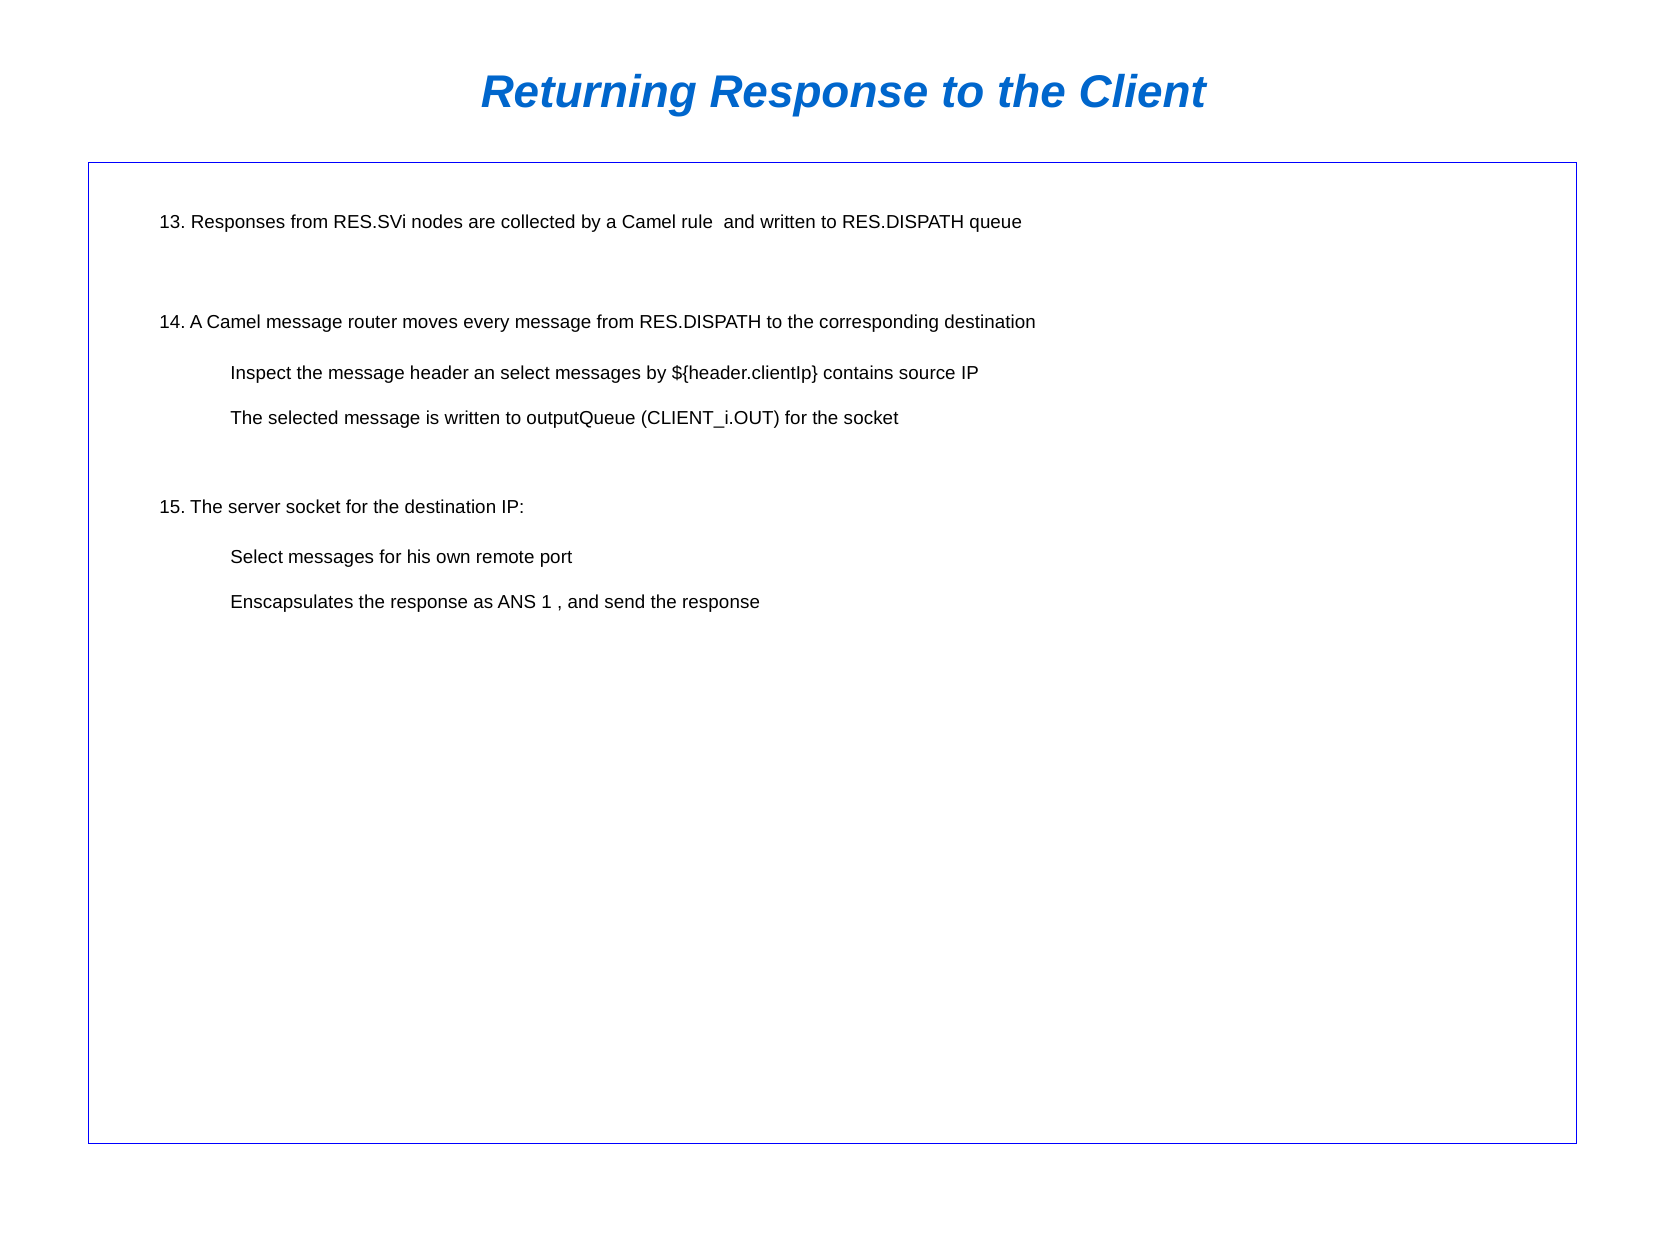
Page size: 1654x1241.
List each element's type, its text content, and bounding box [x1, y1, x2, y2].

list 13. Responses from RES.SVi nodes are collected by a Camel rule and written to RES.DISPATH queue 14. A Camel message router moves every message from RES.DISPATH to the corresponding destination Inspect the message header an select messages by ${header.clientIp} contains source IP The selected message is written to outputQueue (CLIENT_i.OUT) for the socket 15. The server socket for the destination IP: Select messages for his own remote port Enscapsulates the response as ANS 1 , and send the response [88, 162, 1577, 1144]
text_box Returning Response to the Client [343, 58, 1344, 177]
